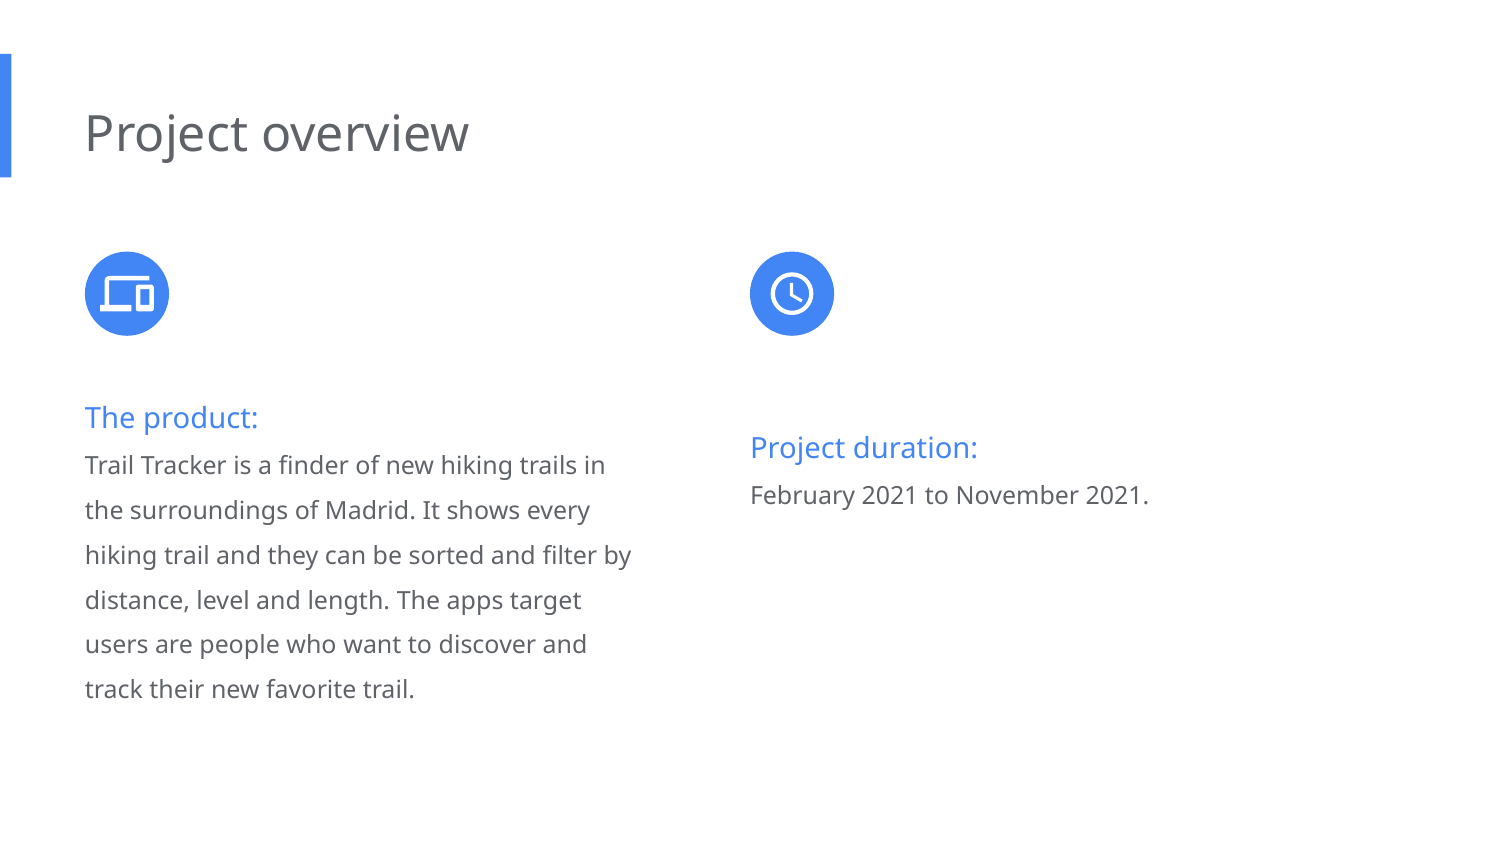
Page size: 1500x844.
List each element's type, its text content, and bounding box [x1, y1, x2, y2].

text_box The product: Trail Tracker is a finder of new hiking trails in the surroundings of Madrid. It shows every hiking trail and they can be sorted and filter by distance, level and length. The apps target users are people who want to discover and track their new favorite trail. [84, 367, 651, 719]
text_box [84, 251, 170, 336]
text_box Project overview [84, 85, 1095, 177]
text_box Project duration: February 2021 to November 2021. [750, 367, 1316, 525]
text_box [749, 251, 835, 336]
